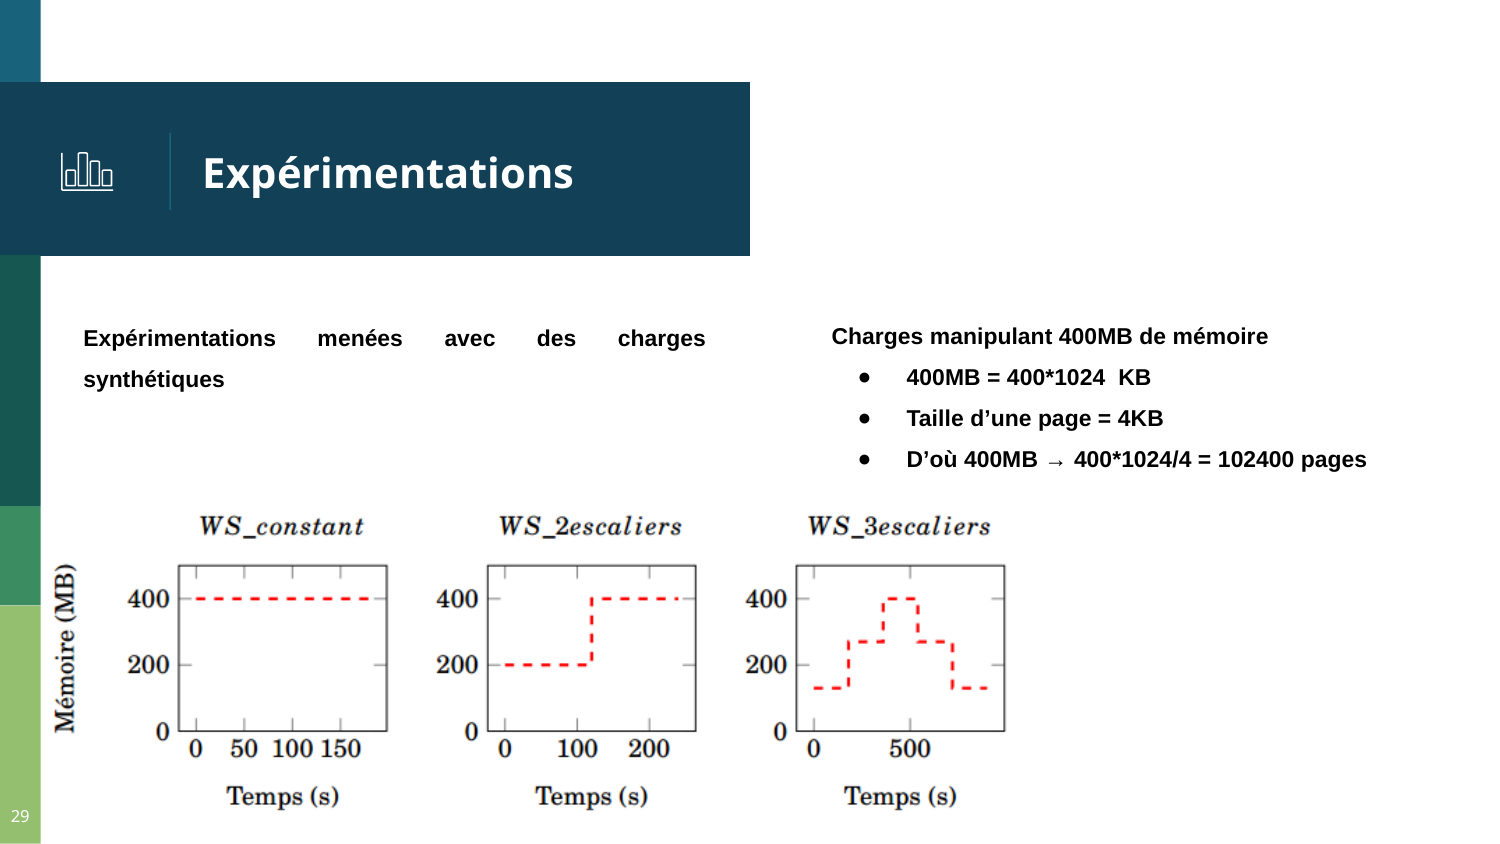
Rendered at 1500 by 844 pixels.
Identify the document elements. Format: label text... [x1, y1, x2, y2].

text_box Expérimentations menées avec des charges synthétiques [61, 282, 729, 420]
text_box Charges manipulant 400MB de mémoire 400MB = 400*1024 KB Taille d’une page = 4KB D’où 400MB → 400*1024/4 = 102400 pages [805, 272, 1472, 508]
picture [48, 511, 1012, 816]
slide_number <numéro> [0, 790, 49, 844]
title Expérimentations [187, 87, 715, 256]
